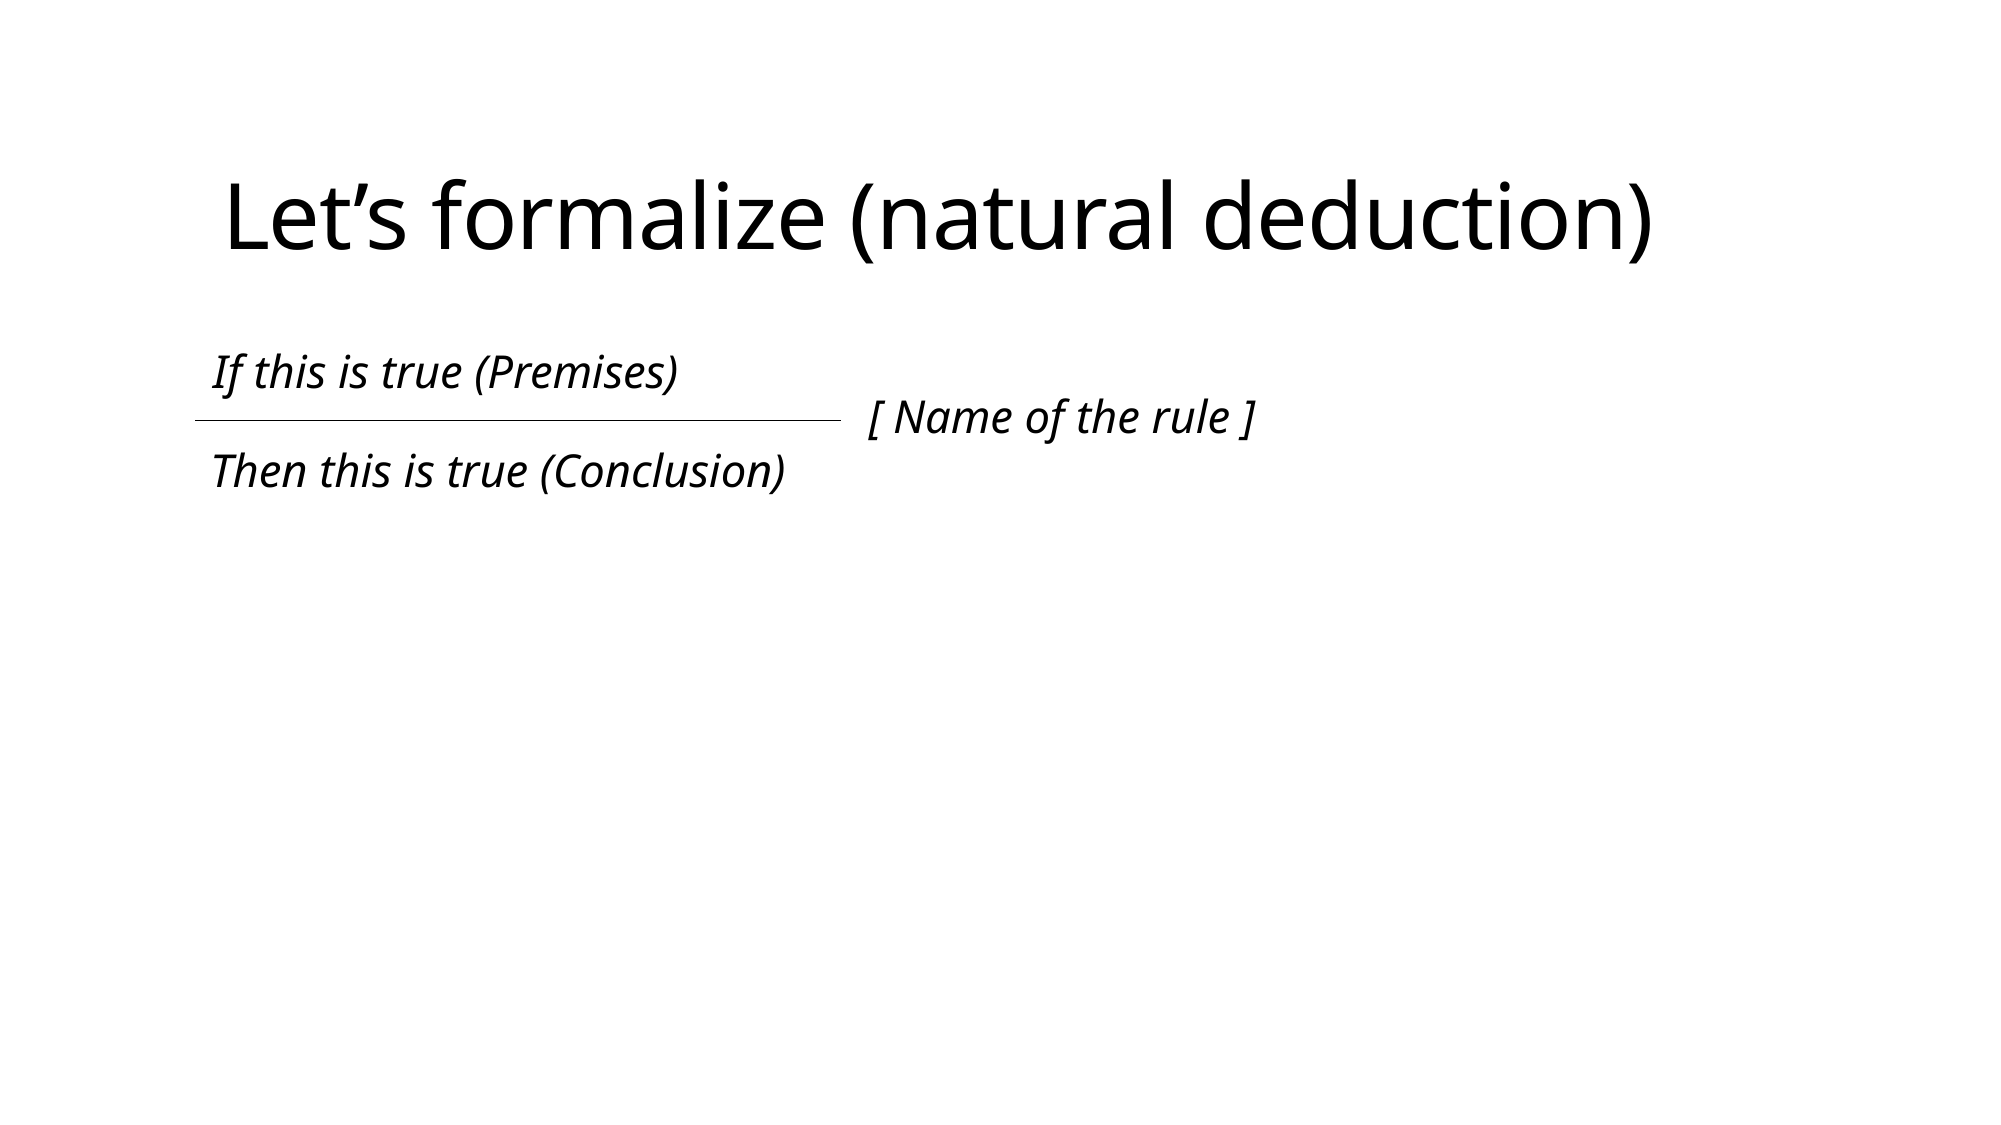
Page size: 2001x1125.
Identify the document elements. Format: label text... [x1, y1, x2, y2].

list [ Name of the rule ] [868, 380, 1331, 451]
title Let’s formalize (natural deduction) [206, 60, 1797, 278]
list Then this is true (Conclusion) [210, 435, 871, 505]
list If this is true (Premises) [212, 335, 766, 405]
